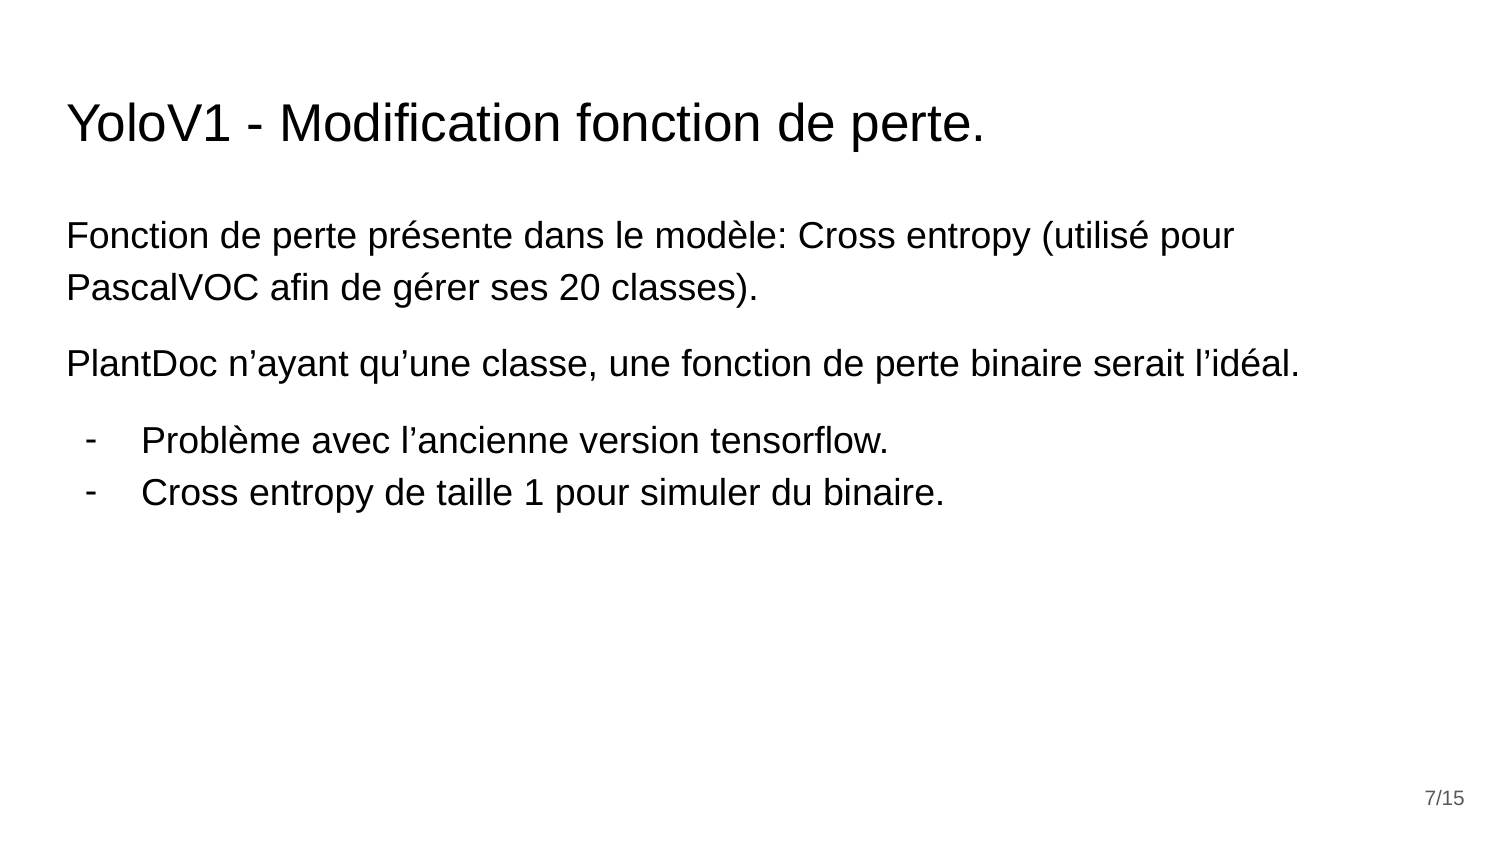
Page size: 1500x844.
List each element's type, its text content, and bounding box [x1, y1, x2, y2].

list Fonction de perte présente dans le modèle: Cross entropy (utilisé pour PascalVOC afin de gérer ses 20 classes). PlantDoc n’ayant qu’une classe, une fonction de perte binaire serait l’idéal. Problème avec l’ancienne version tensorflow. Cross entropy de taille 1 pour simuler du binaire. [51, 189, 1449, 750]
slide_number <number>/15 [1389, 764, 1480, 830]
title YoloV1 - Modification fonction de perte. [51, 72, 1449, 167]
